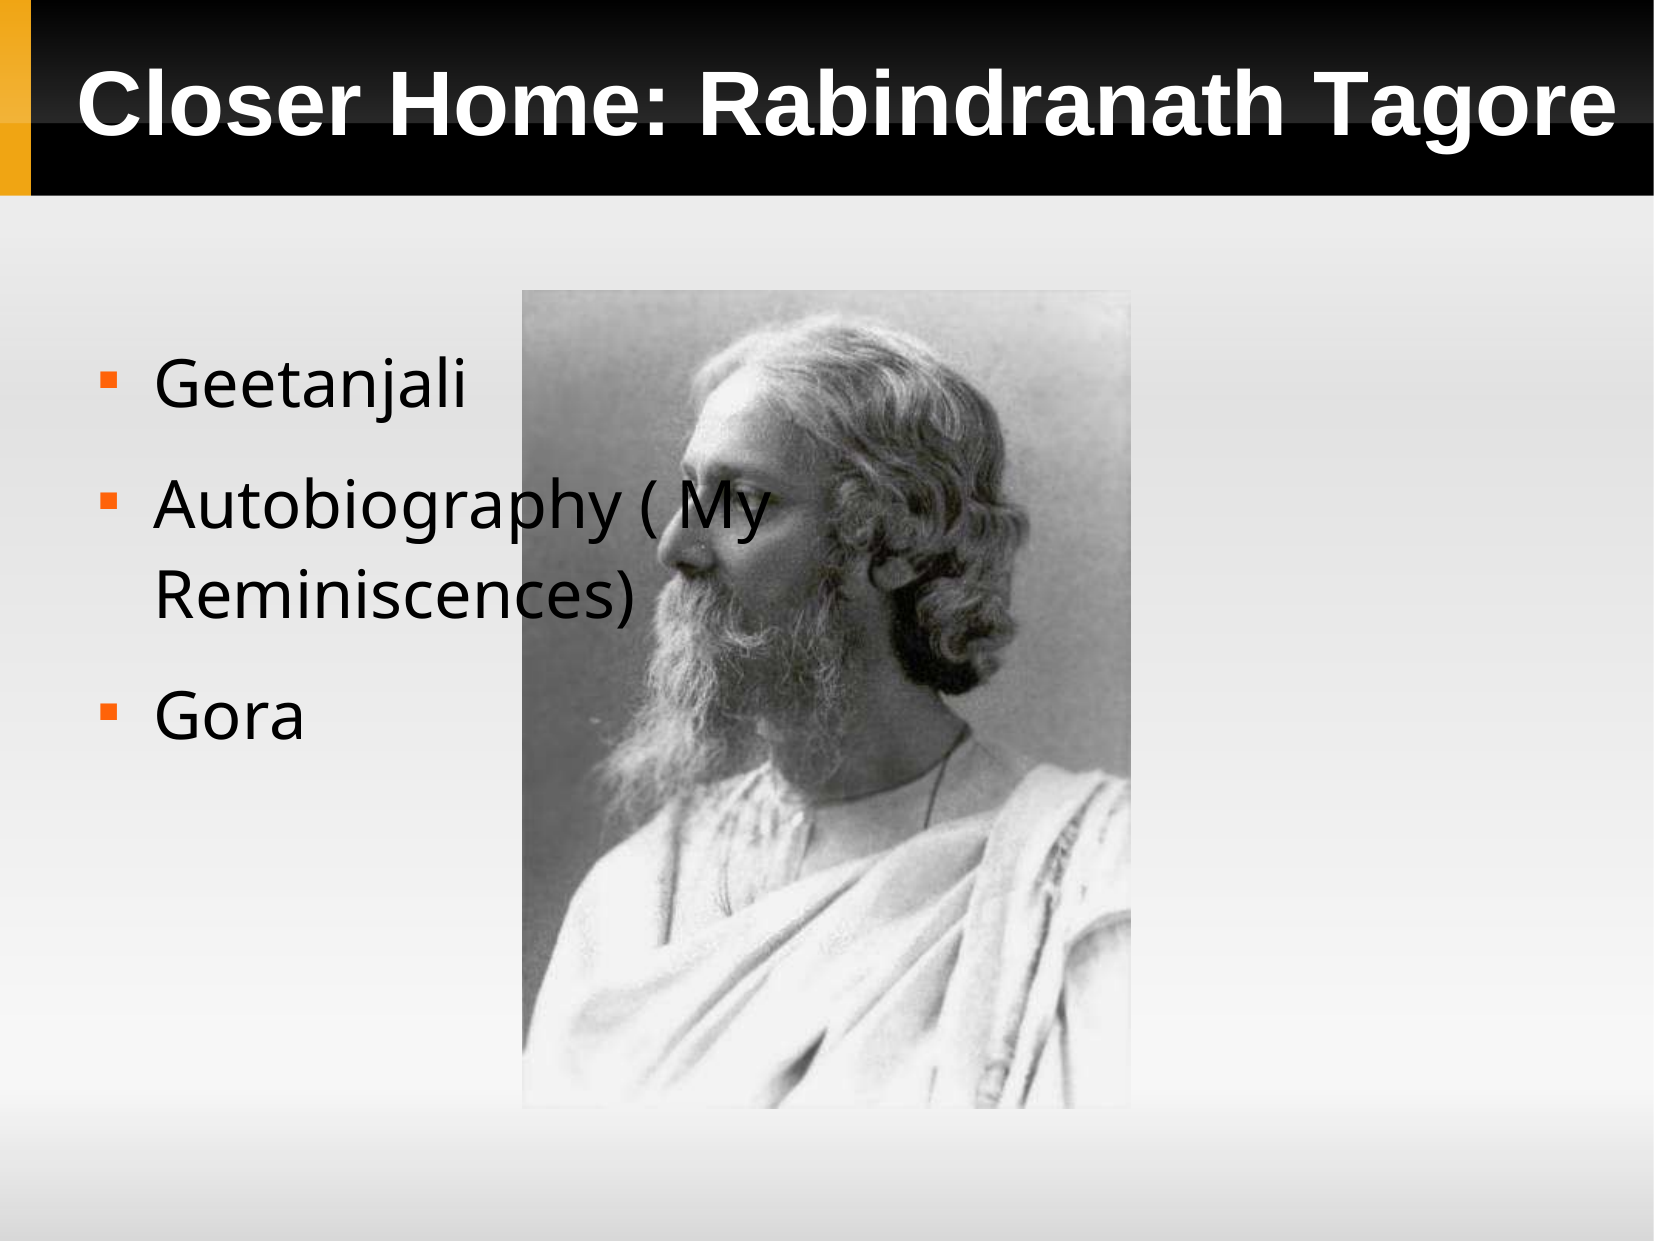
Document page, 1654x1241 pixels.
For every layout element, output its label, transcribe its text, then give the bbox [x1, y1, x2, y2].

list Geetanjali Autobiography ( My Reminiscences) Gora [82, 336, 809, 1079]
picture [0, 0, 1654, 1241]
title Closer Home: Rabindranath Tagore [76, 0, 1644, 208]
